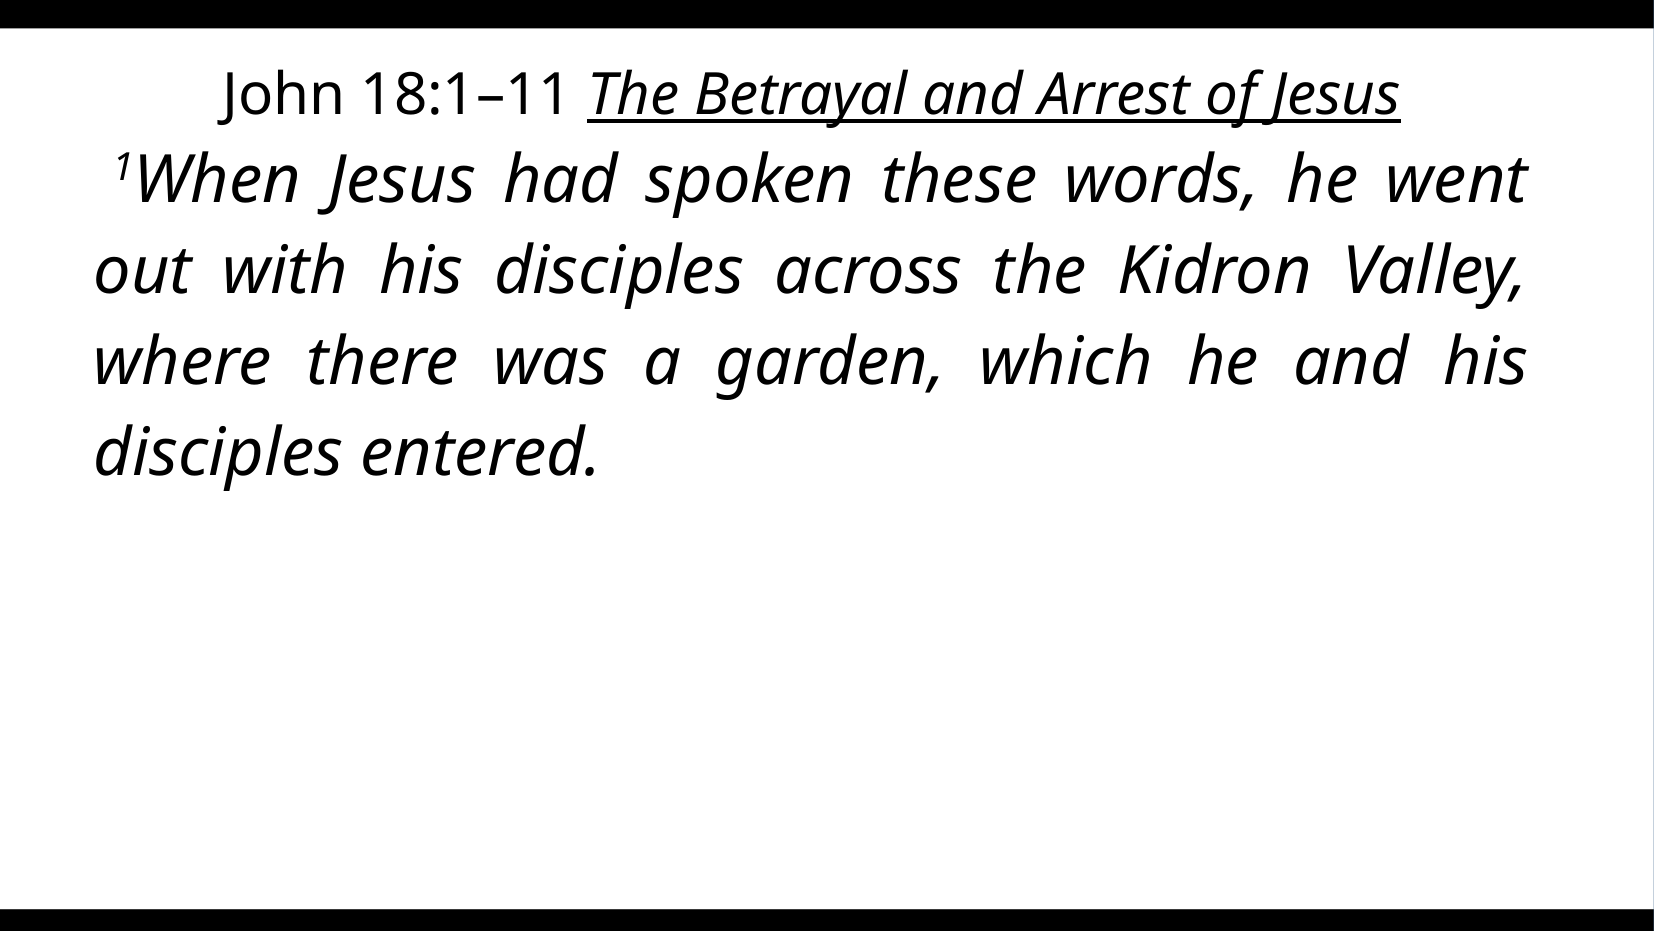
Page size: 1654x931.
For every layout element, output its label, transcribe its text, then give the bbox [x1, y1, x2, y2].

text_box John 18:1–11 The Betrayal and Arrest of Jesus 1When Jesus had spoken these words, he went out with his disciples across the Kidron Valley, where there was a garden, which he and his disciples entered. [78, 45, 1546, 493]
picture [0, 0, 1654, 931]
